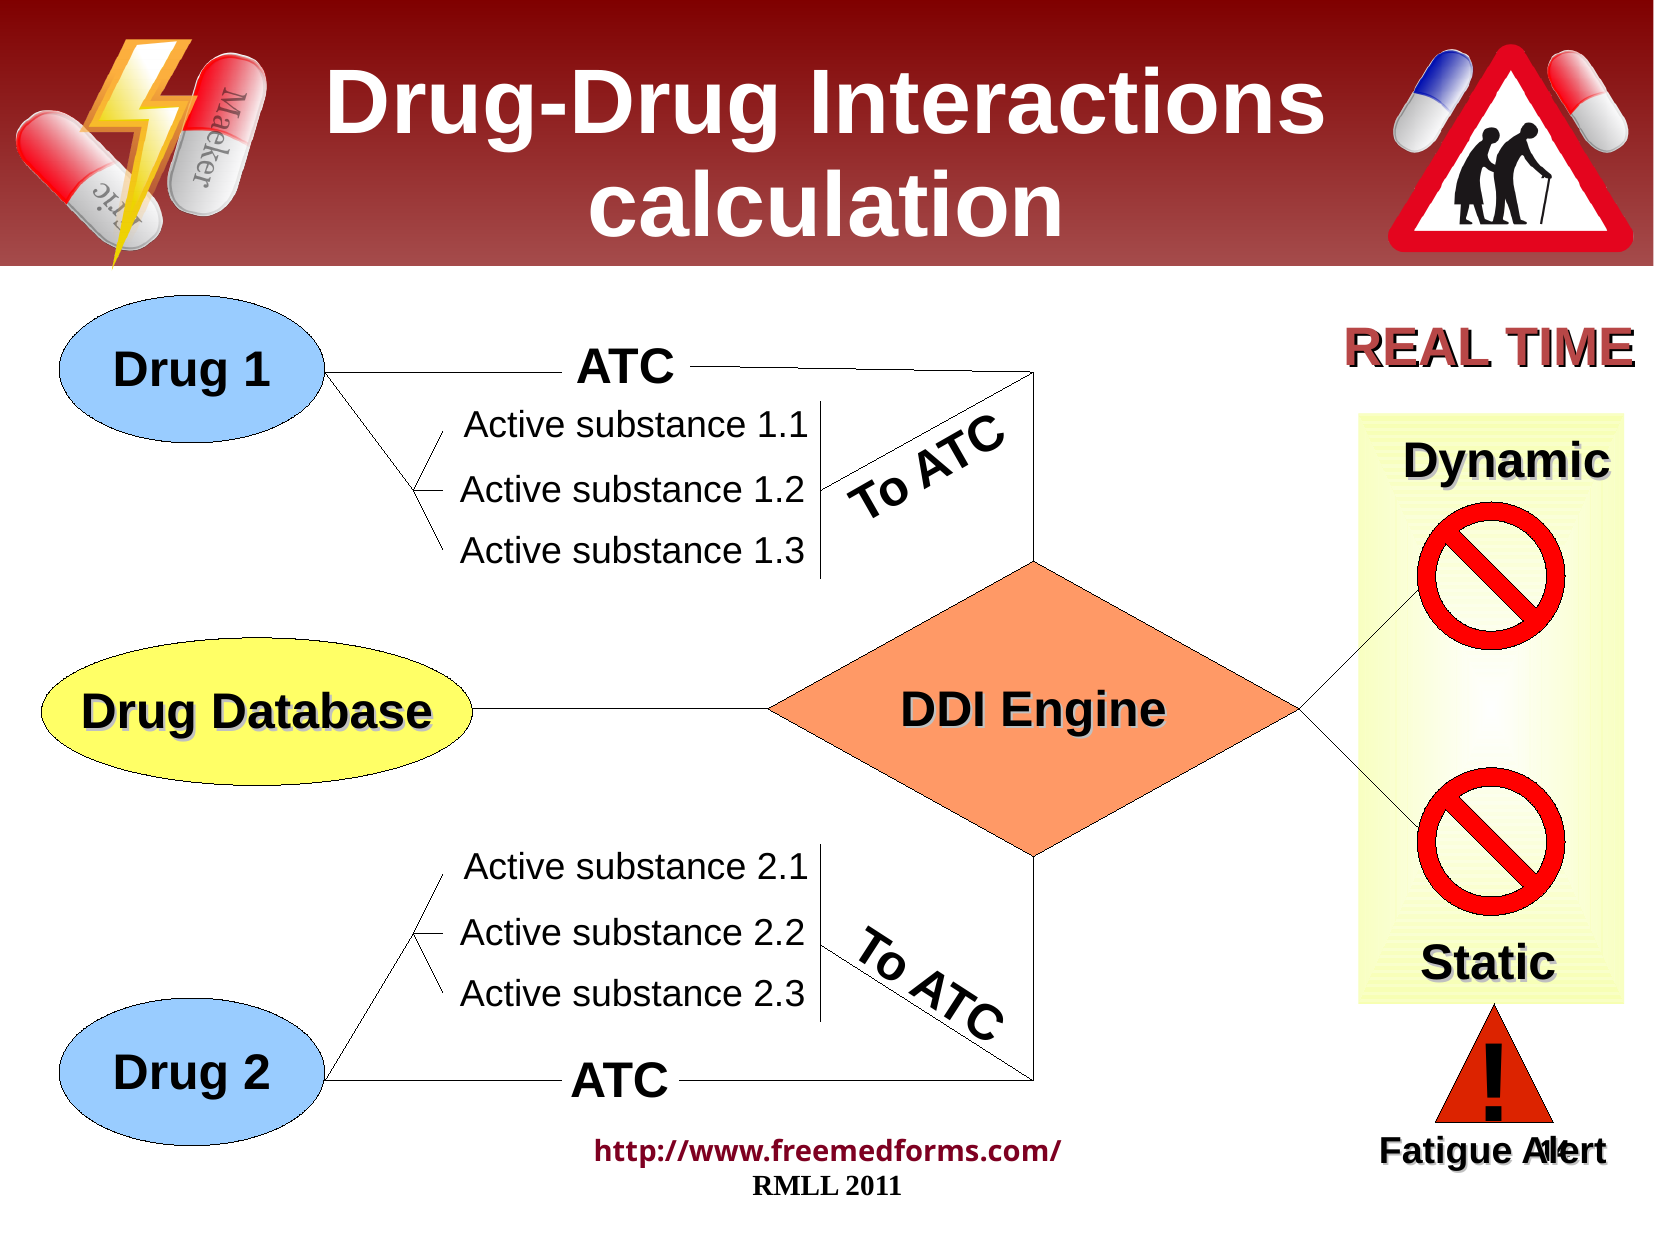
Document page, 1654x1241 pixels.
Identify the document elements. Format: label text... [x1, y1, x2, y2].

text_box Active substance 1.1 [448, 395, 825, 453]
text_box DDI Engine [768, 561, 1299, 857]
text_box Active substance 2.3 [445, 964, 820, 1022]
text_box To ATC [818, 902, 1067, 1106]
text_box Fatigue Alert [1364, 1122, 1622, 1182]
text_box To ATC [824, 387, 1032, 548]
text_box Drug 2 [59, 998, 325, 1146]
text_box Active substance 1.2 [445, 460, 820, 518]
text_box Drug 1 [59, 295, 325, 443]
text_box Active substance 1.3 [445, 521, 820, 579]
text_box Dynamic [1387, 425, 1626, 496]
text_box [1358, 413, 1625, 1004]
text_box REAL TIME [1328, 308, 1650, 384]
text_box ! [1435, 1003, 1554, 1122]
text_box ATC [555, 1045, 684, 1116]
text_box Active substance 2.1 [448, 838, 825, 896]
text_box Drug Database [41, 637, 473, 786]
text_box ATC [561, 330, 690, 395]
text_box Active substance 2.2 [445, 903, 820, 961]
picture [1387, 29, 1634, 266]
text_box Static [1405, 927, 1572, 998]
picture [0, 29, 271, 273]
title Drug-Drug Interactions calculation [295, 49, 1359, 257]
